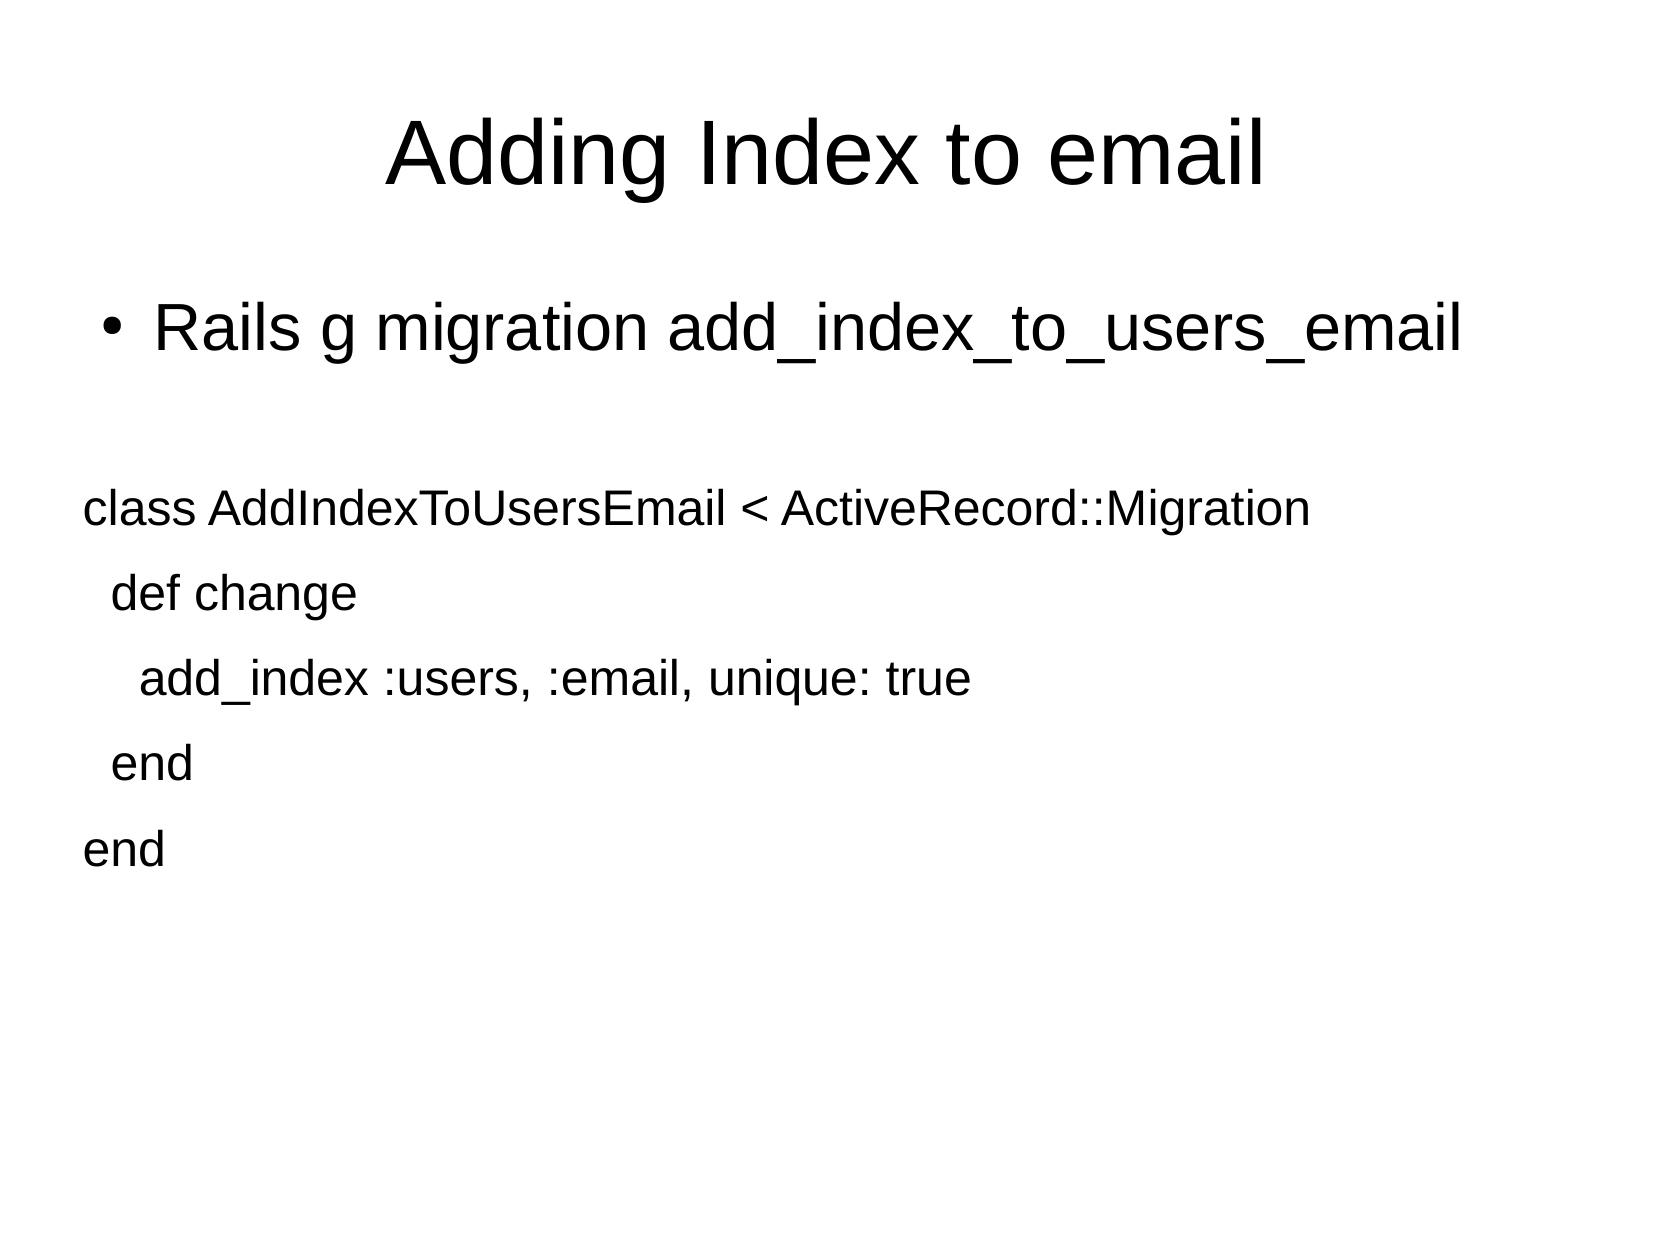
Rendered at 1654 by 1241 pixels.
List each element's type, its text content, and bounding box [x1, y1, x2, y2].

title Adding Index to email [82, 49, 1571, 257]
list Rails g migration add_index_to_users_email class AddIndexToUsersEmail < ActiveRecord::Migration def change add_index :users, :email, unique: true end end [82, 290, 1538, 1010]
